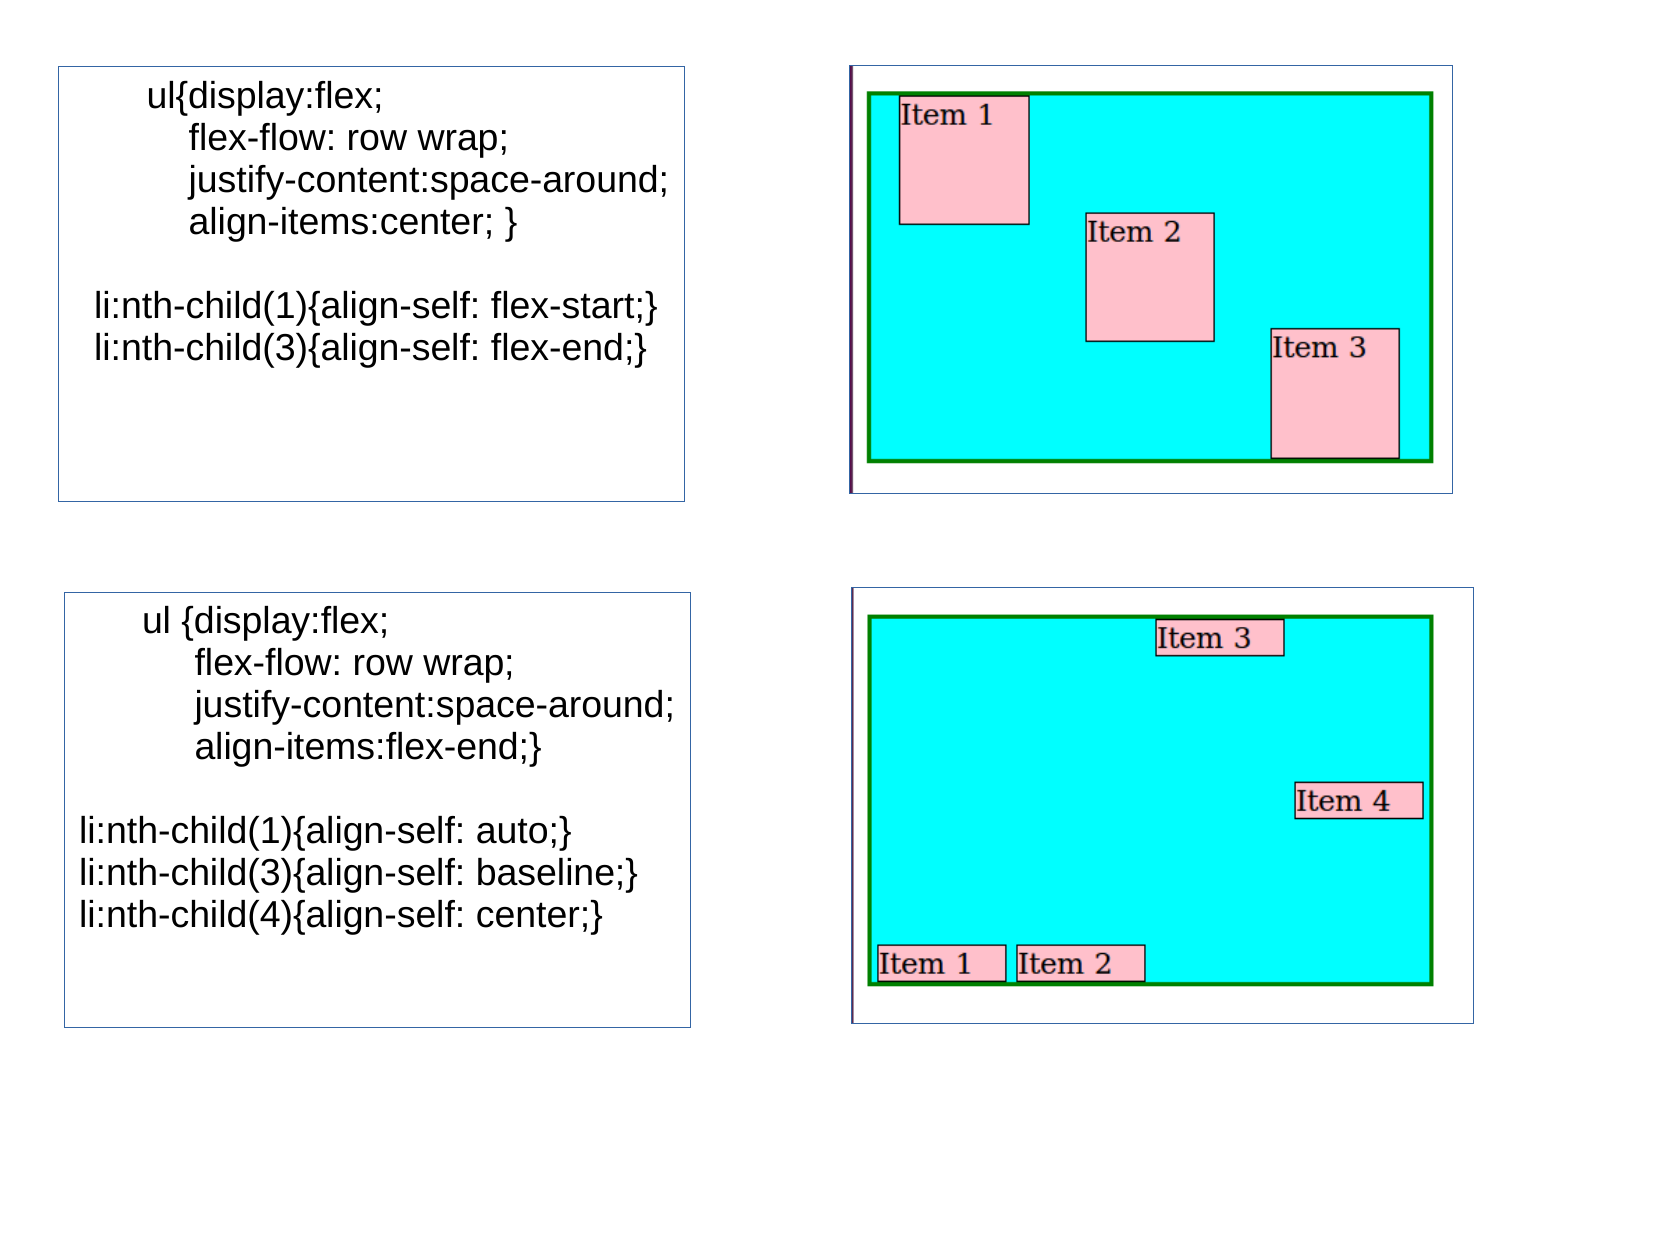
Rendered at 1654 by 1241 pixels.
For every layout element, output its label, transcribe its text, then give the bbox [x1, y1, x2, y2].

picture [851, 587, 1474, 1024]
text_box ul{display:flex; flex-flow: row wrap; justify-content:space-around; align-items:center; } li:nth-child(1){align-self: flex-start;} li:nth-child(3){align-self: flex-end;} [58, 66, 685, 502]
text_box ul {display:flex; flex-flow: row wrap; justify-content:space-around; align-items:flex-end;} li:nth-child(1){align-self: auto;} li:nth-child(3){align-self: baseline;} li:nth-child(4){align-self: center;} [64, 592, 691, 1028]
picture [849, 65, 1453, 494]
